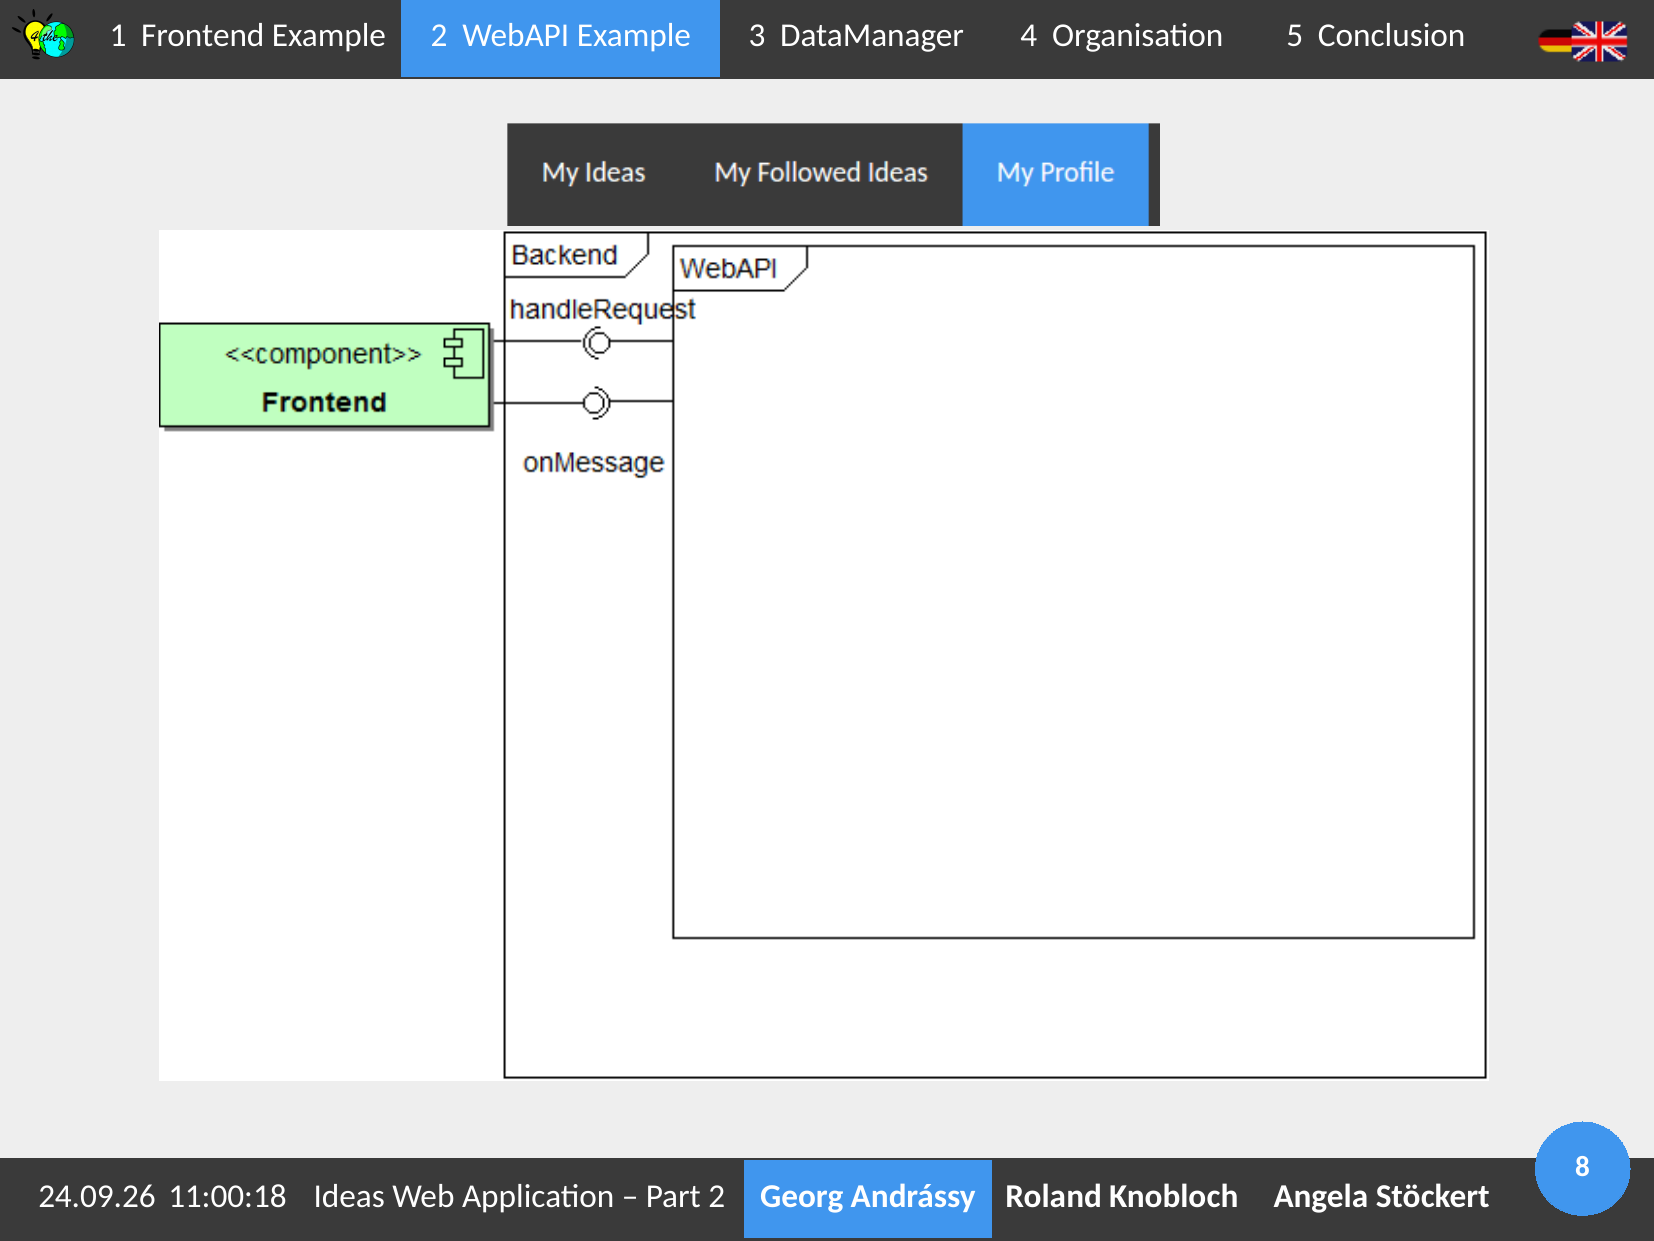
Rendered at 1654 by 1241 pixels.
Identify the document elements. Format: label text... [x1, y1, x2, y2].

text_box Ideas Web Application – Part 2 [307, 1160, 733, 1238]
picture [2, 0, 83, 79]
text_box Roland Knobloch [992, 1160, 1251, 1238]
picture [159, 230, 1489, 1081]
picture [1536, 18, 1629, 64]
text_box Angela Stöckert [1251, 1160, 1512, 1238]
text_box 3 DataManager [720, 0, 992, 77]
text_box 1 Frontend Example [94, 0, 401, 77]
picture [506, 122, 1160, 226]
text_box 5 Conclusion [1251, 0, 1501, 77]
text_box 2 WebAPI Example [401, 0, 720, 77]
text_box 4 Organisation [992, 0, 1251, 77]
text_box Georg Andrássy [744, 1160, 992, 1238]
